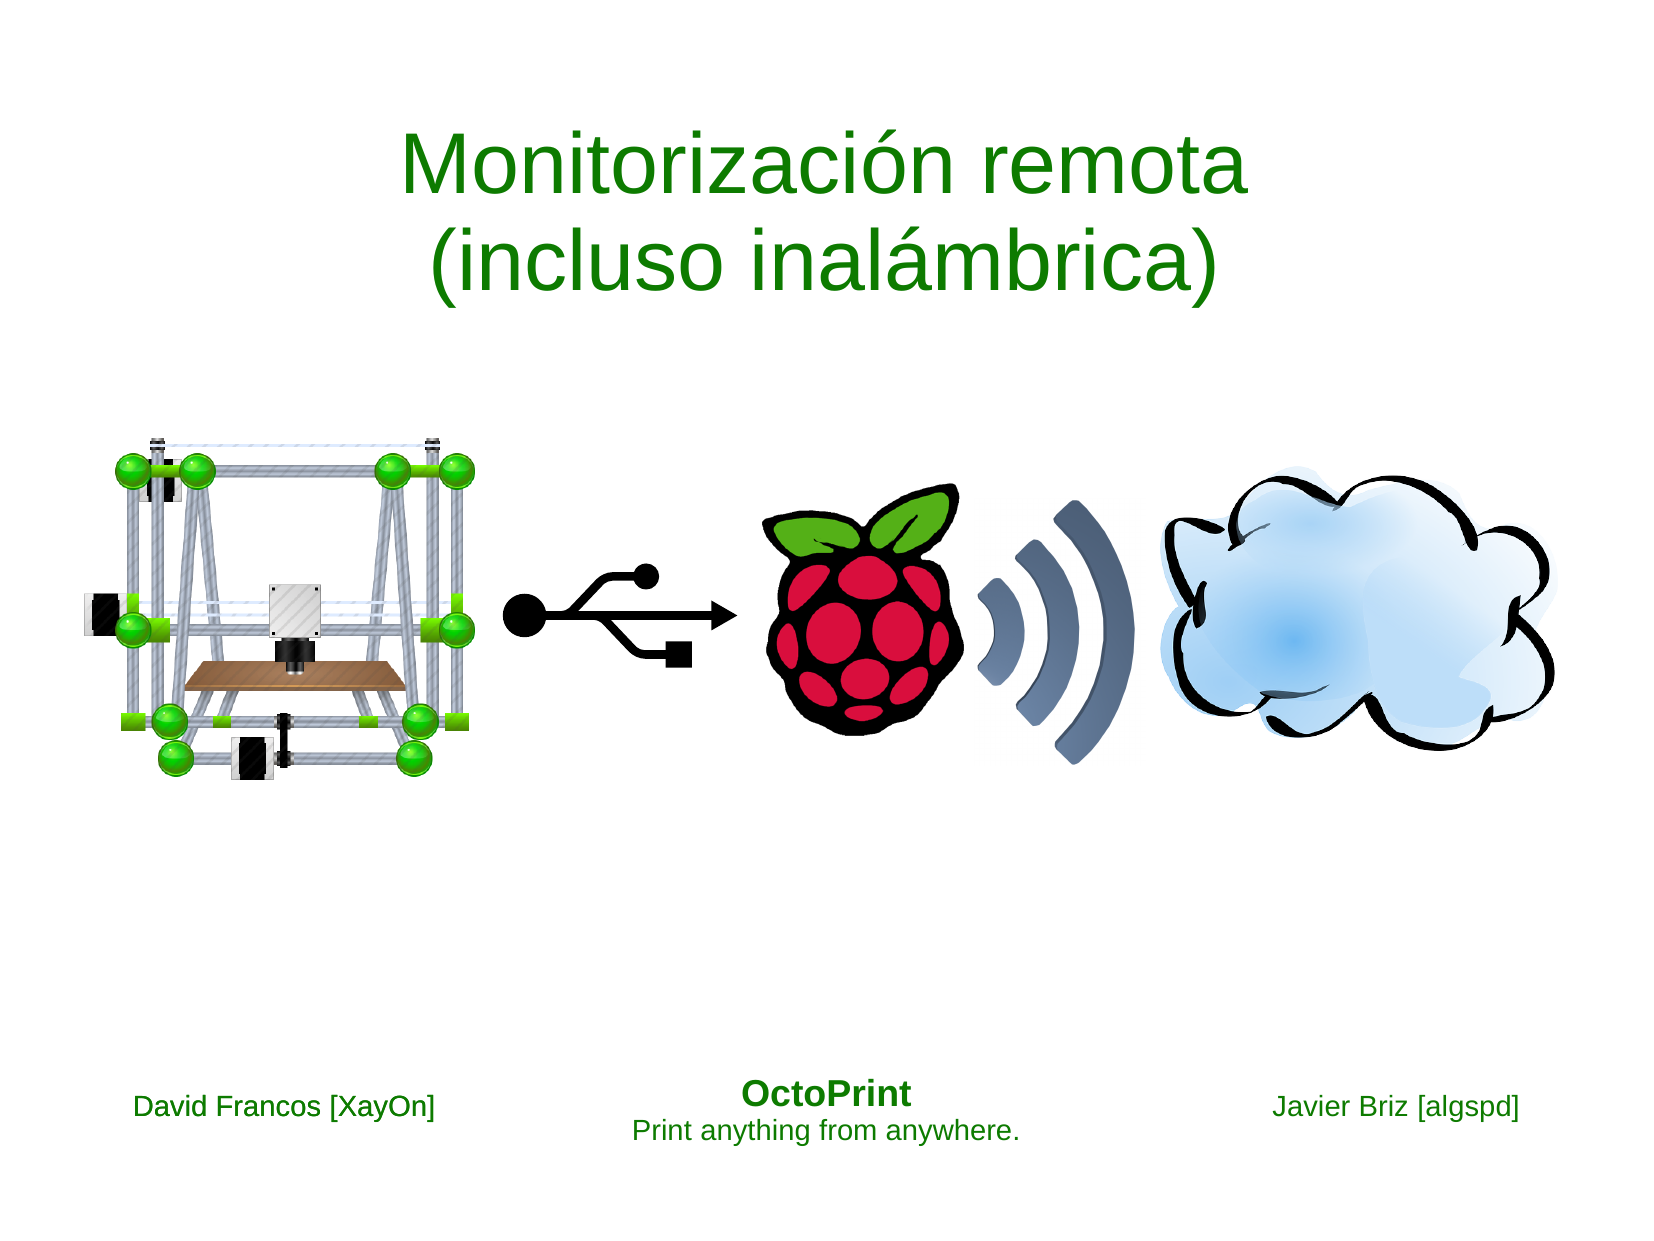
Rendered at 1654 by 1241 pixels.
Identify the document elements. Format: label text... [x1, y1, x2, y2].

picture [496, 555, 745, 676]
picture [748, 478, 1146, 766]
picture [84, 413, 475, 804]
picture [1160, 466, 1558, 751]
title Monitorización remota (incluso inalámbrica) [58, 108, 1591, 316]
